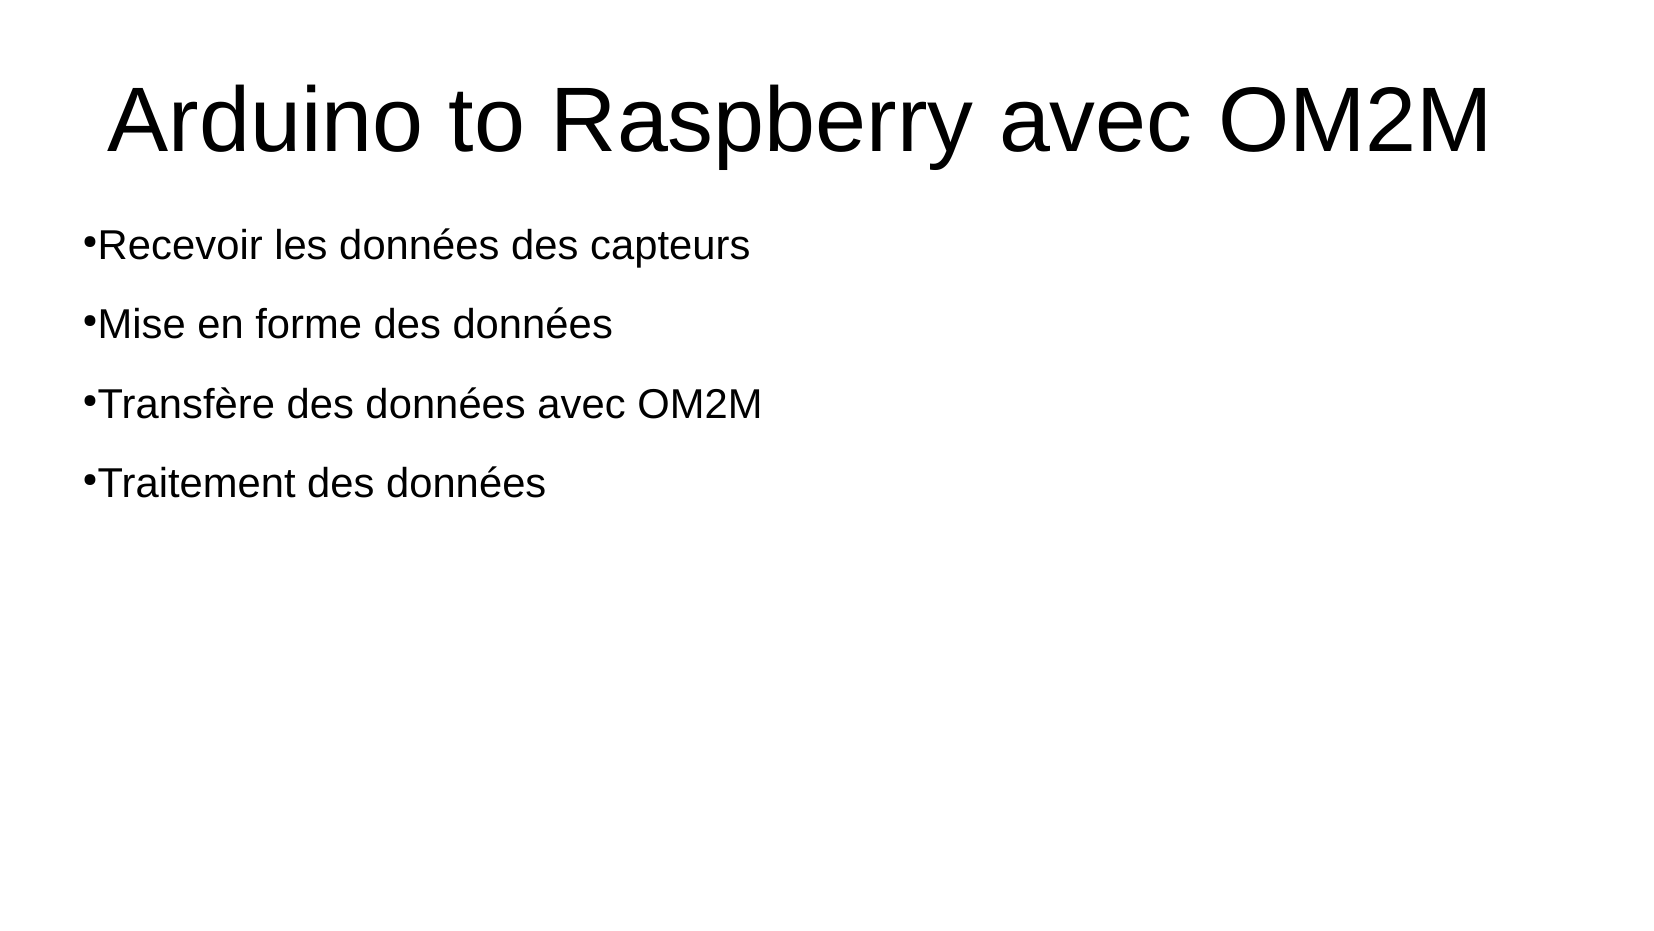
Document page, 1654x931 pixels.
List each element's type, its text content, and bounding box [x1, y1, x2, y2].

title Arduino to Raspberry avec OM2M [82, 37, 1571, 193]
list Recevoir les données des capteurs Mise en forme des données Transfère des données avec OM2M Traitement des données [82, 217, 1571, 758]
